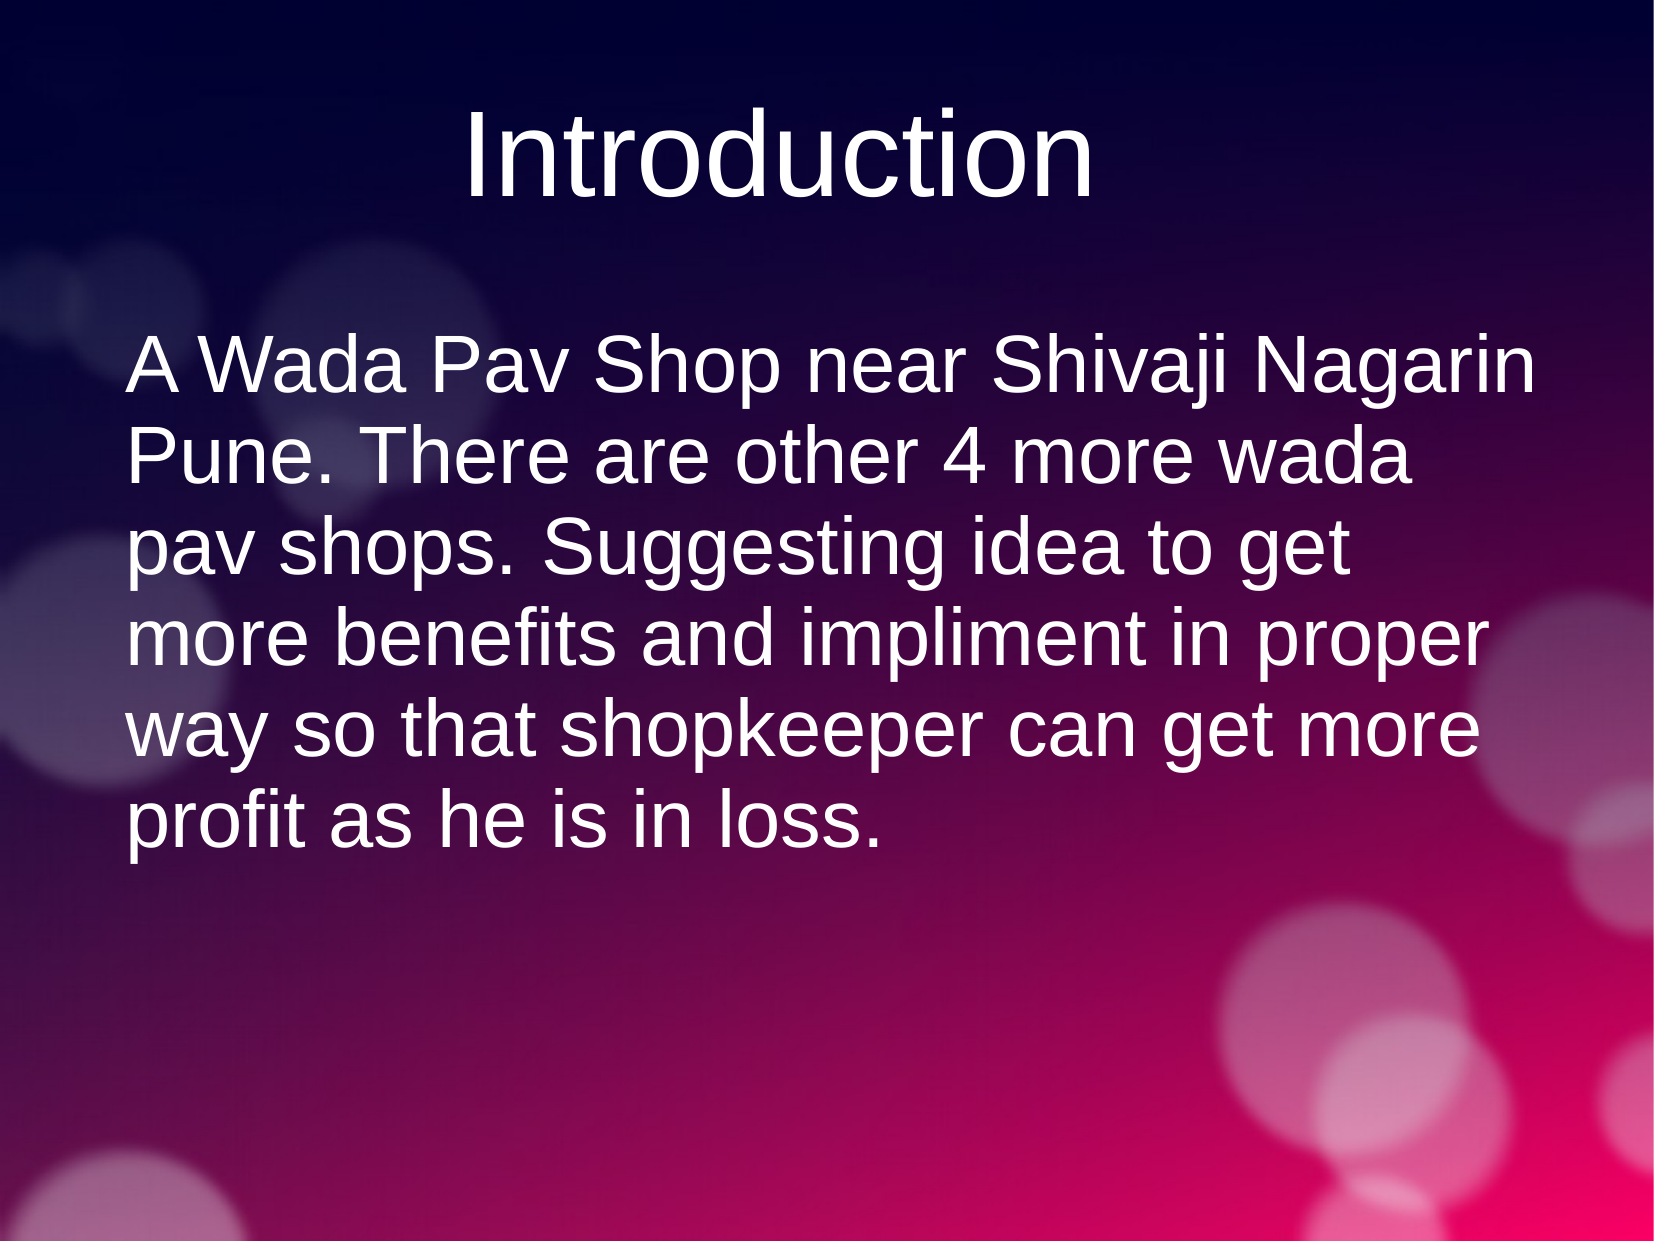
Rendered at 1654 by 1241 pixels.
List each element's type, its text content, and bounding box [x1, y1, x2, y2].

list A Wada Pav Shop near Shivaji Nagarin Pune. There are other 4 more wada pav shops. Suggesting idea to get more benefits and impliment in proper way so that shopkeeper can get more profit as he is in loss. [59, 318, 1548, 922]
picture [0, 0, 1654, 1241]
title Introduction [35, 11, 1524, 296]
